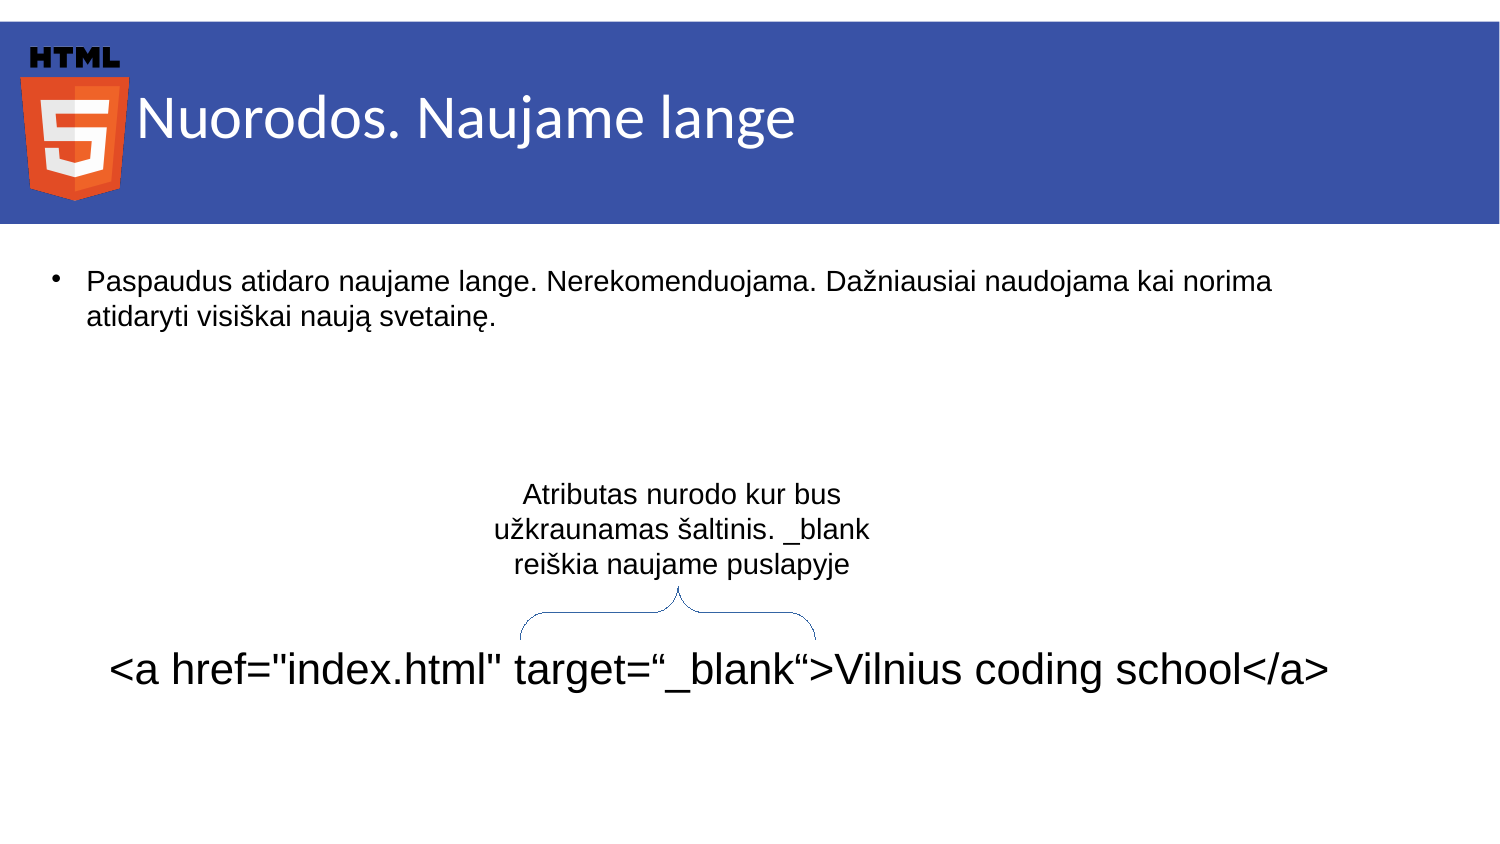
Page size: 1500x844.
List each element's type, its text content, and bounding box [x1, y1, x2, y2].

text_box Nuorodos. Naujame lange [122, 72, 1500, 167]
text_box <a href="index.html" target=“_blank“>Vilnius coding school</a> [94, 633, 1346, 697]
text_box Paspaudus atidaro naujame lange. Nerekomenduojama. Dažniausiai naudojama kai norima atidaryti visiškai naują svetainę. [36, 247, 1389, 789]
text_box Atributas nurodo kur bus užkraunamas šaltinis. _blank reiškia naujame puslapyje [466, 468, 898, 593]
picture [20, 46, 130, 201]
